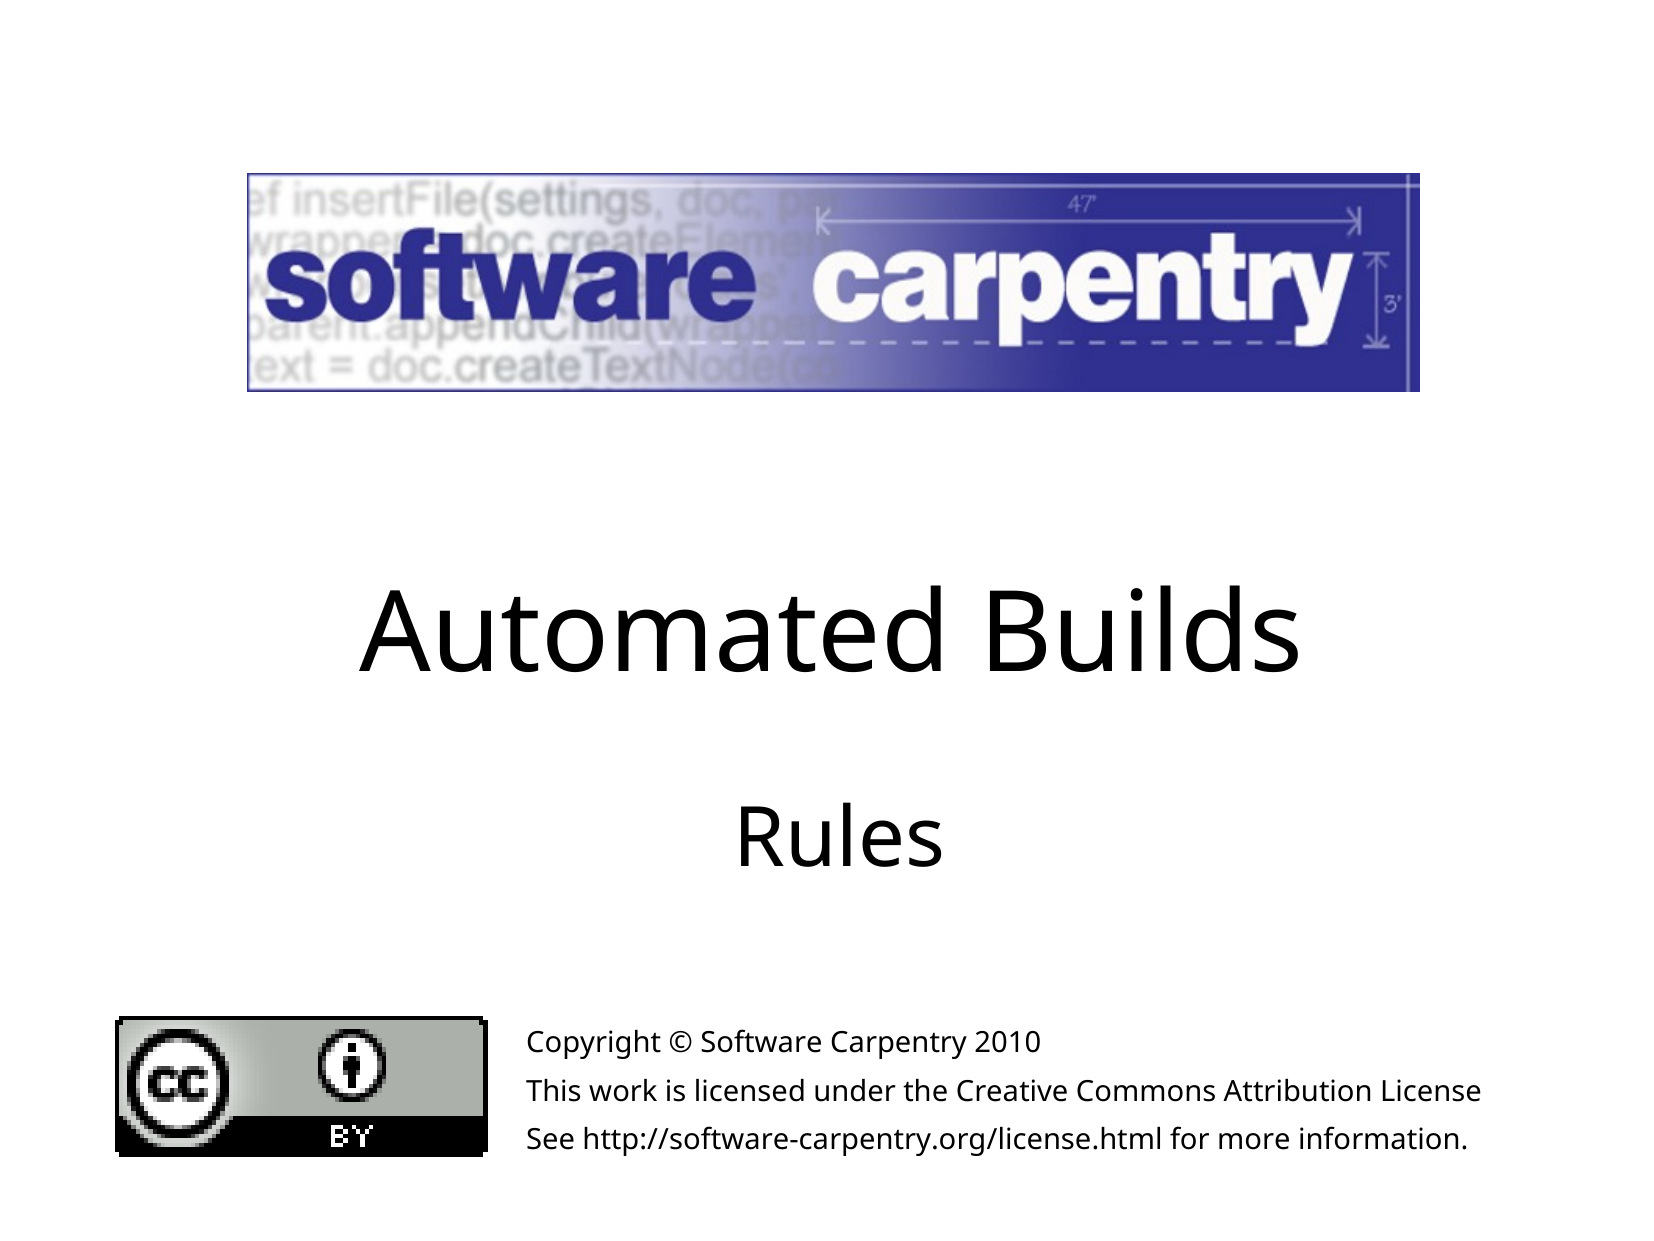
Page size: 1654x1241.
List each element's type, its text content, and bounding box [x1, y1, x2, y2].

picture [247, 173, 1420, 392]
text_box Copyright © Software Carpentry 2010 This work is licensed under the Creative Commons Attribution License See http://software-carpentry.org/license.html for more information. [511, 1014, 1574, 1164]
picture [115, 1016, 488, 1158]
text_box Automated Builds [245, 549, 1418, 697]
text_box Rules [188, 773, 1490, 883]
